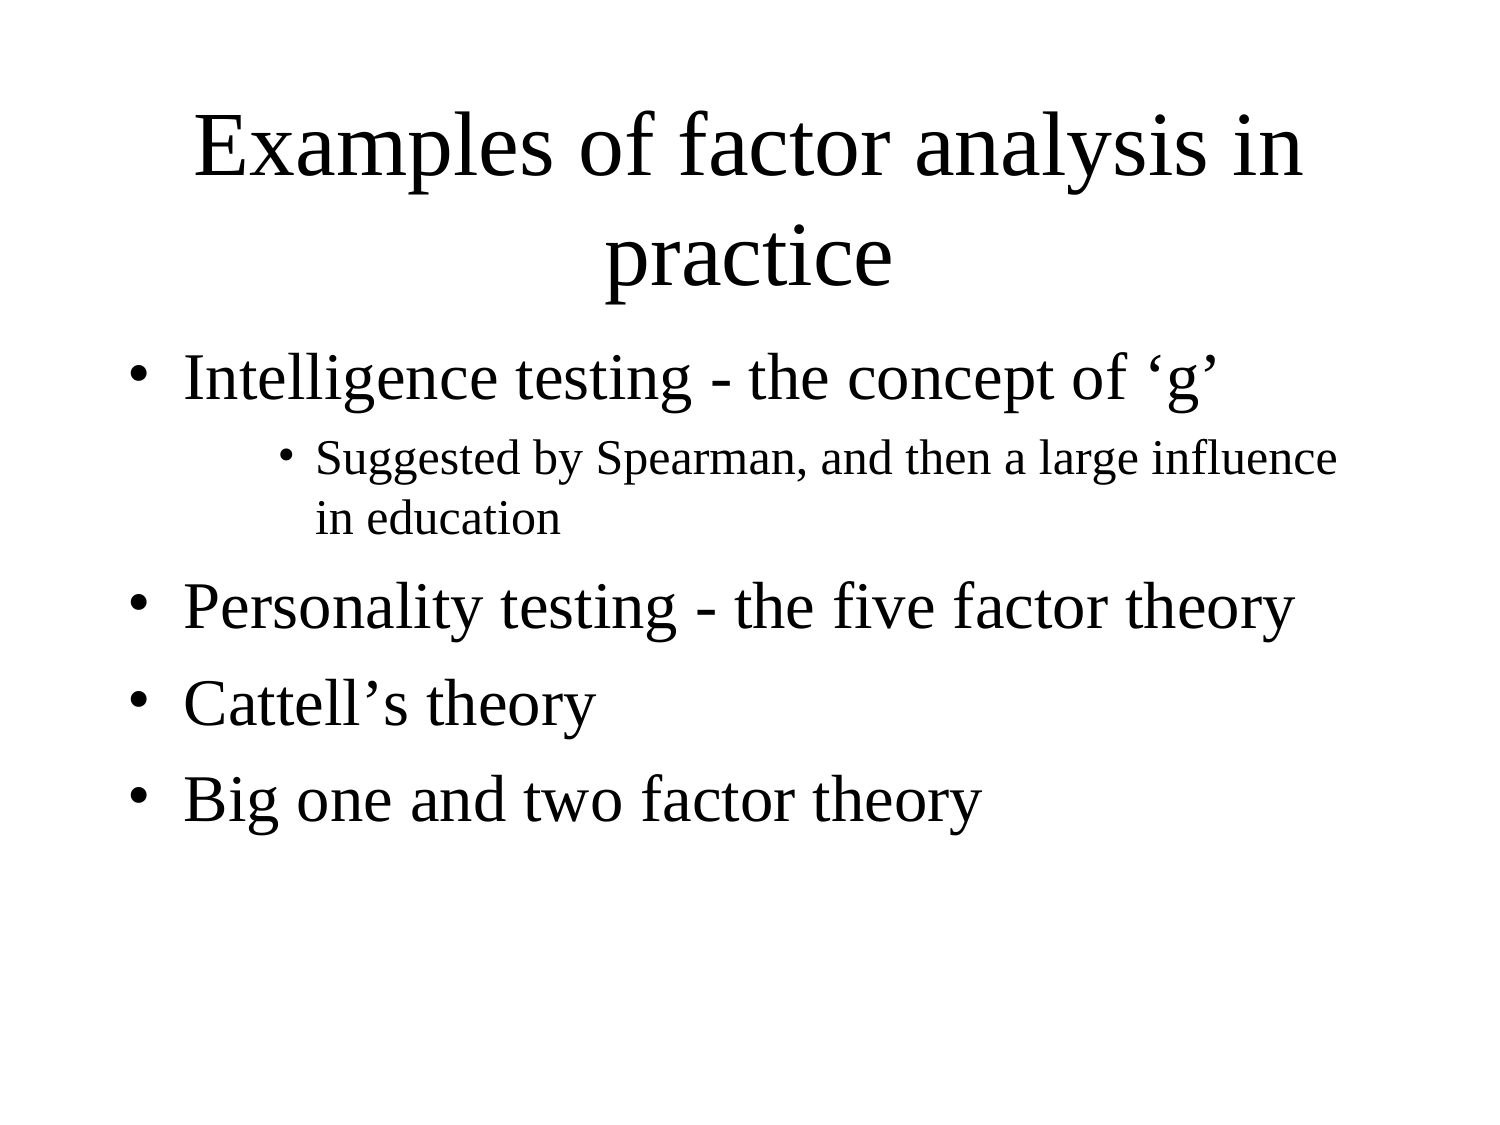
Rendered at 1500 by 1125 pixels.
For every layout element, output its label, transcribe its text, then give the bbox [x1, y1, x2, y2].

title Examples of factor analysis in practice [112, 99, 1388, 288]
list Intelligence testing - the concept of ‘g’ Suggested by Spearman, and then a large influence in education Personality testing - the five factor theory Cattell’s theory Big one and two factor theory [112, 324, 1388, 1000]
